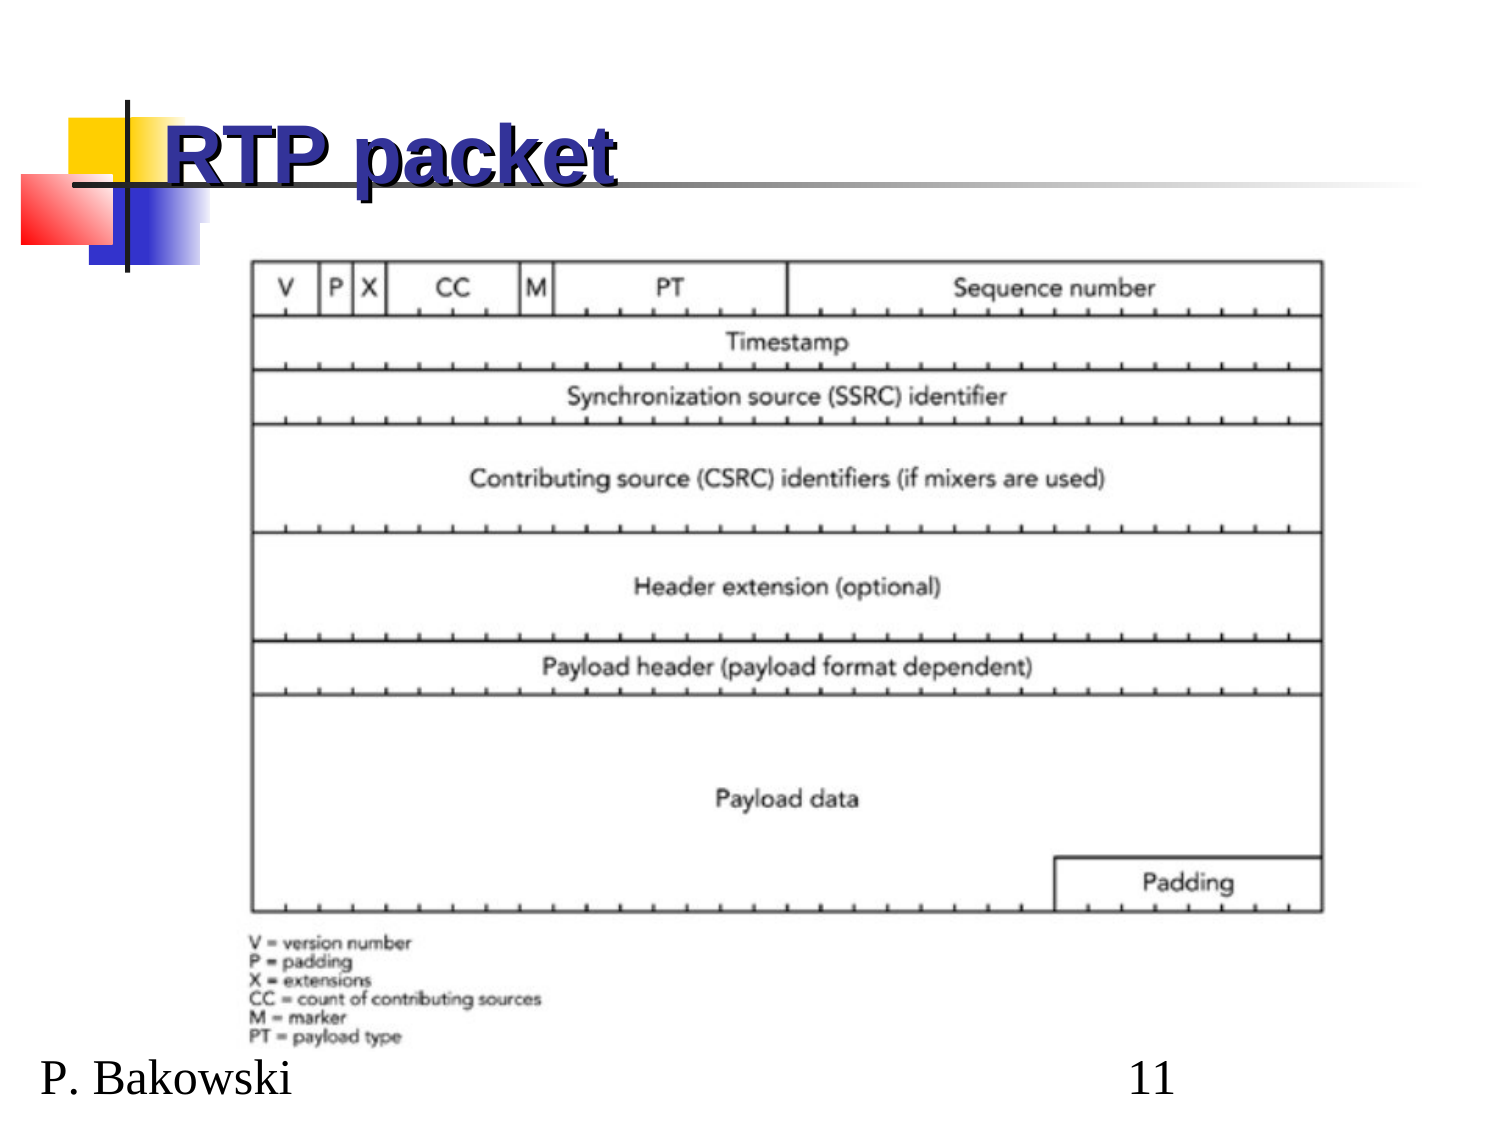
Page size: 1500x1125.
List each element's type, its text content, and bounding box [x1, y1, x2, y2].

picture [200, 223, 1357, 1052]
title RTP packet [147, 92, 1252, 213]
